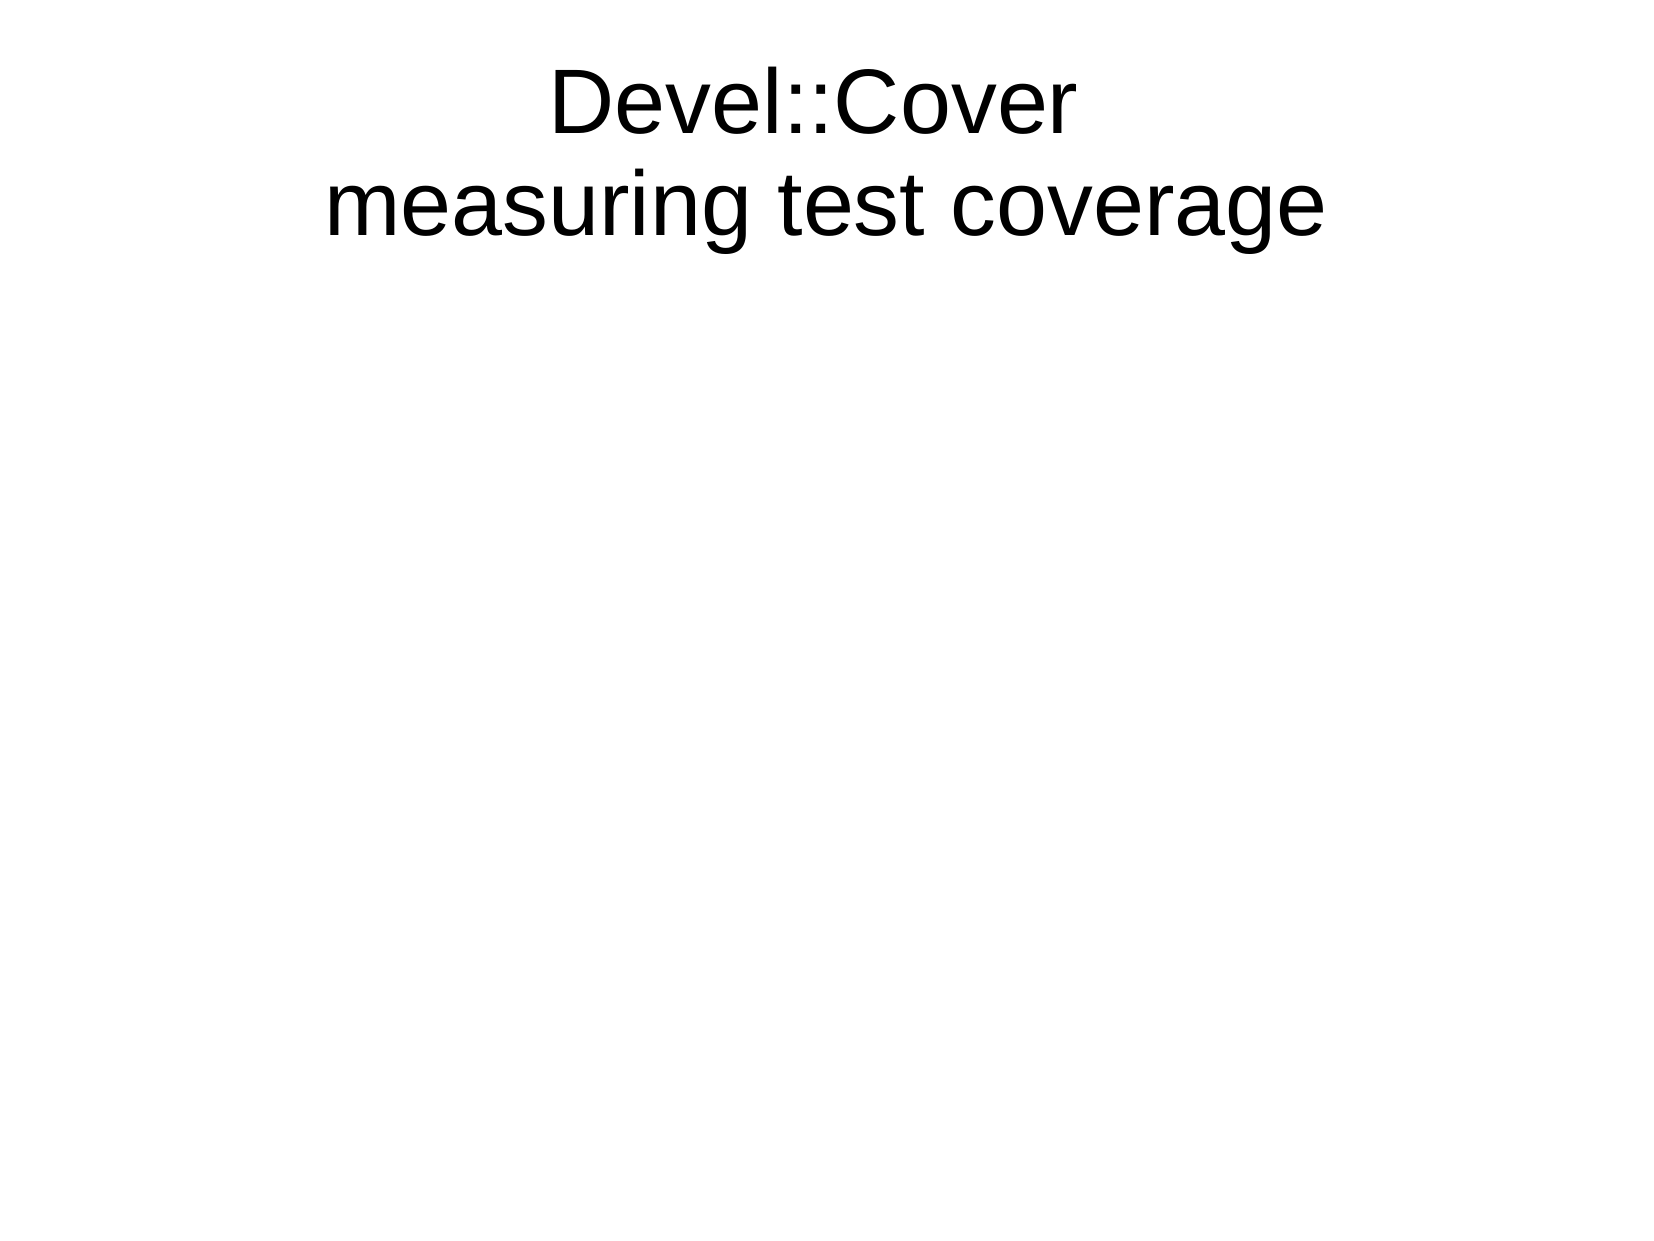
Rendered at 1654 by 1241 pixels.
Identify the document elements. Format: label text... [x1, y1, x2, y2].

title Devel::Cover measuring test coverage [82, 49, 1571, 257]
